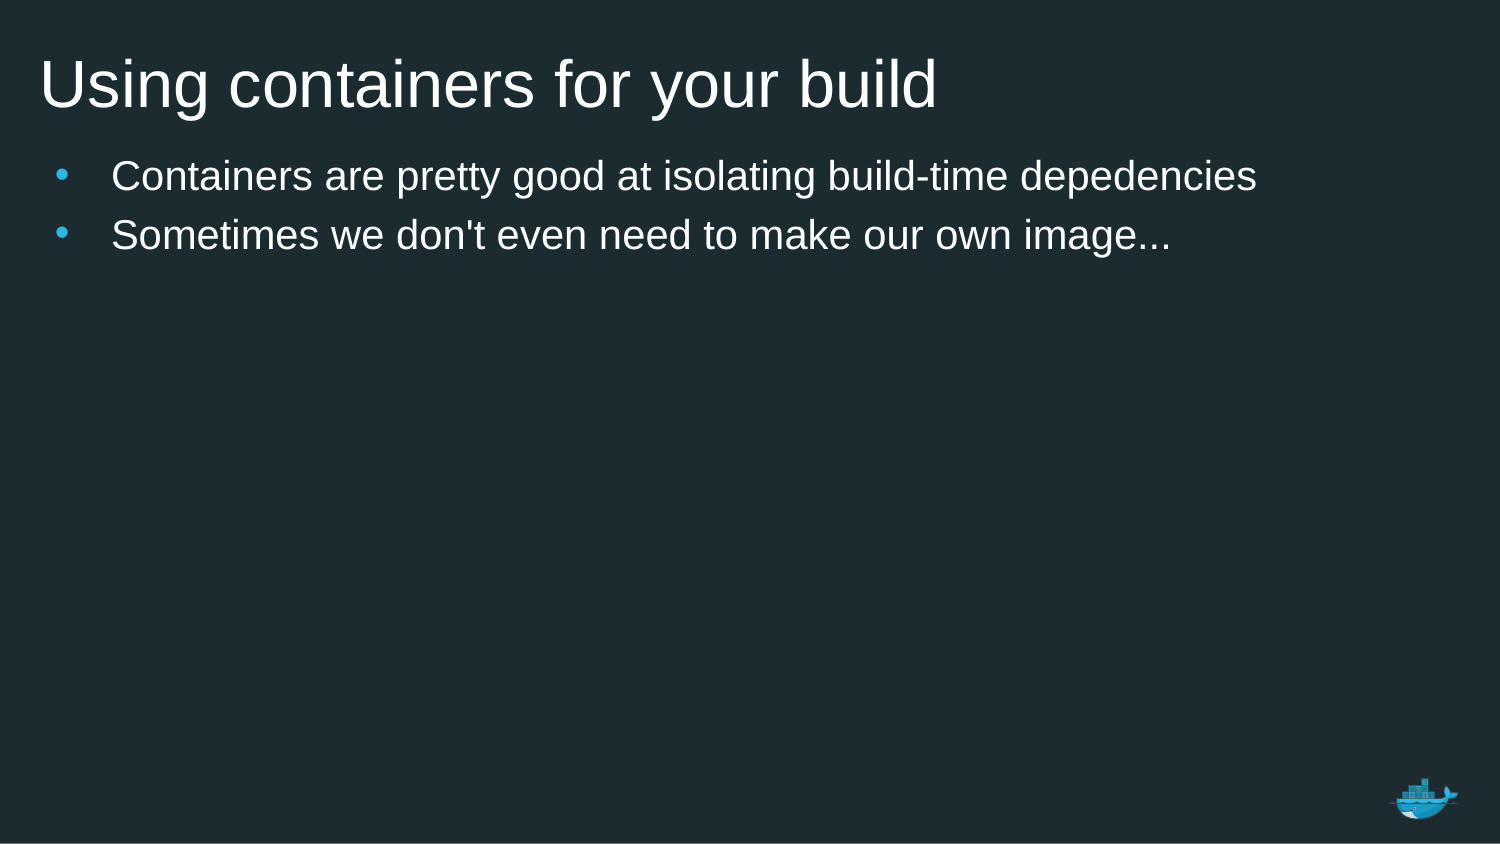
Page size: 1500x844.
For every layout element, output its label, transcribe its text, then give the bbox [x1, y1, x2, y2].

picture [1387, 778, 1459, 821]
title Using containers for your build [39, 34, 1458, 135]
list Containers are pretty good at isolating build-time depedencies Sometimes we don't even need to make our own image... [39, 141, 1458, 737]
